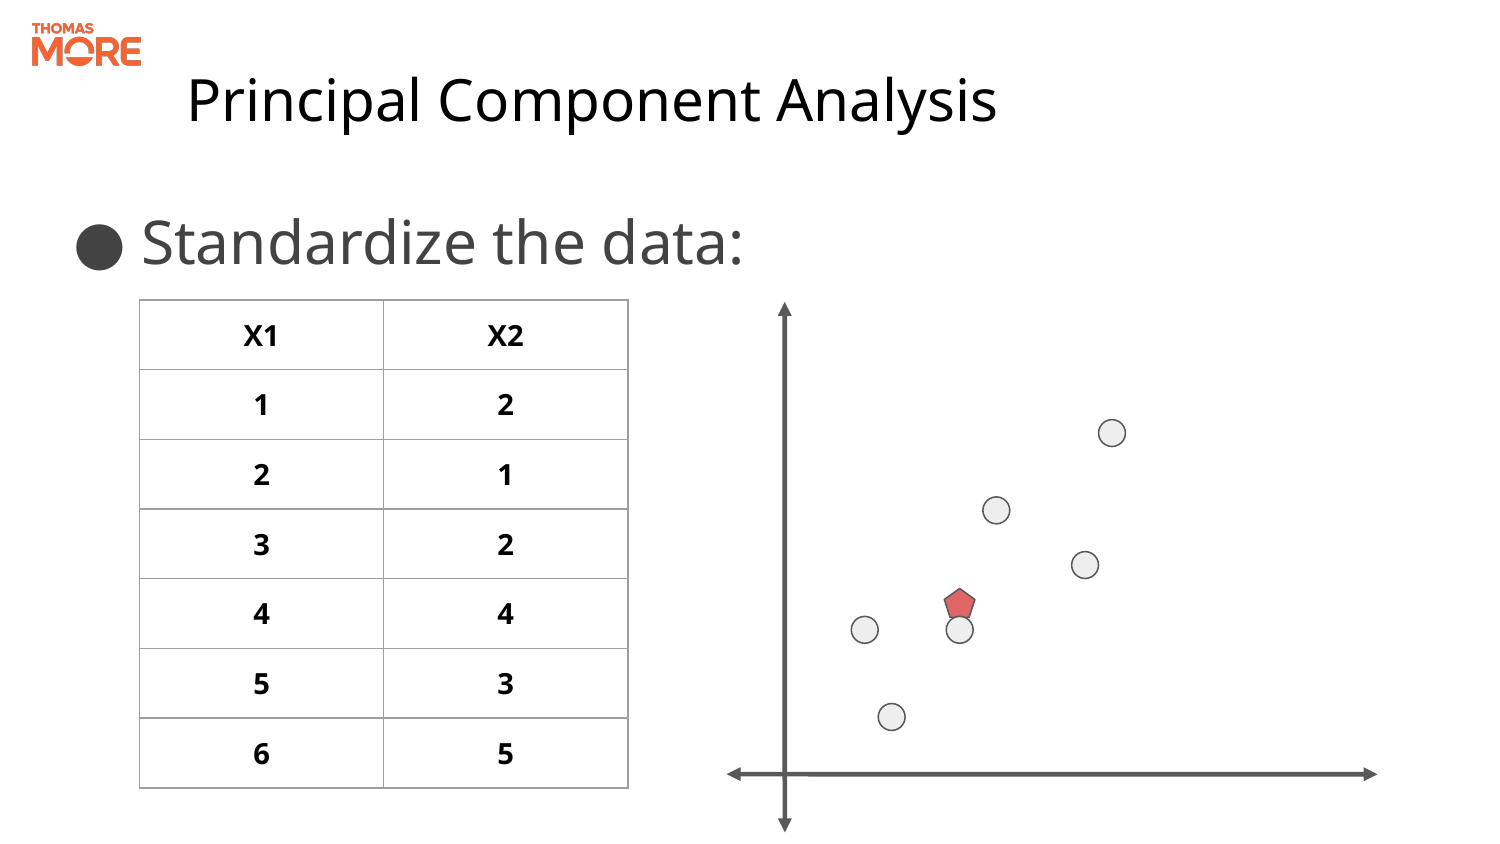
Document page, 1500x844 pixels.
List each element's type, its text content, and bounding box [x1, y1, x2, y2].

table_cell 1 [140, 370, 383, 439]
picture [22, 13, 151, 76]
text_box [878, 703, 906, 731]
table_cell 4 [140, 579, 383, 648]
text_box [944, 588, 975, 644]
list Standardize the data: [51, 189, 1476, 750]
table_cell 5 [384, 719, 627, 787]
text_box [1098, 419, 1126, 447]
table_cell 2 [384, 510, 627, 578]
text_box [982, 496, 1010, 524]
table_cell 3 [140, 510, 383, 578]
table_cell 2 [140, 440, 383, 508]
table_cell 5 [140, 649, 383, 717]
text_box [851, 616, 879, 644]
title Principal Component Analysis [171, 48, 1449, 143]
table_cell 2 [384, 370, 627, 439]
table_header X1 [140, 301, 383, 369]
table_cell 4 [384, 579, 627, 648]
table_cell 3 [384, 649, 627, 717]
table_cell 1 [384, 440, 627, 508]
table_cell 6 [140, 719, 383, 787]
table_header X2 [384, 301, 627, 369]
text_box [1071, 551, 1099, 579]
